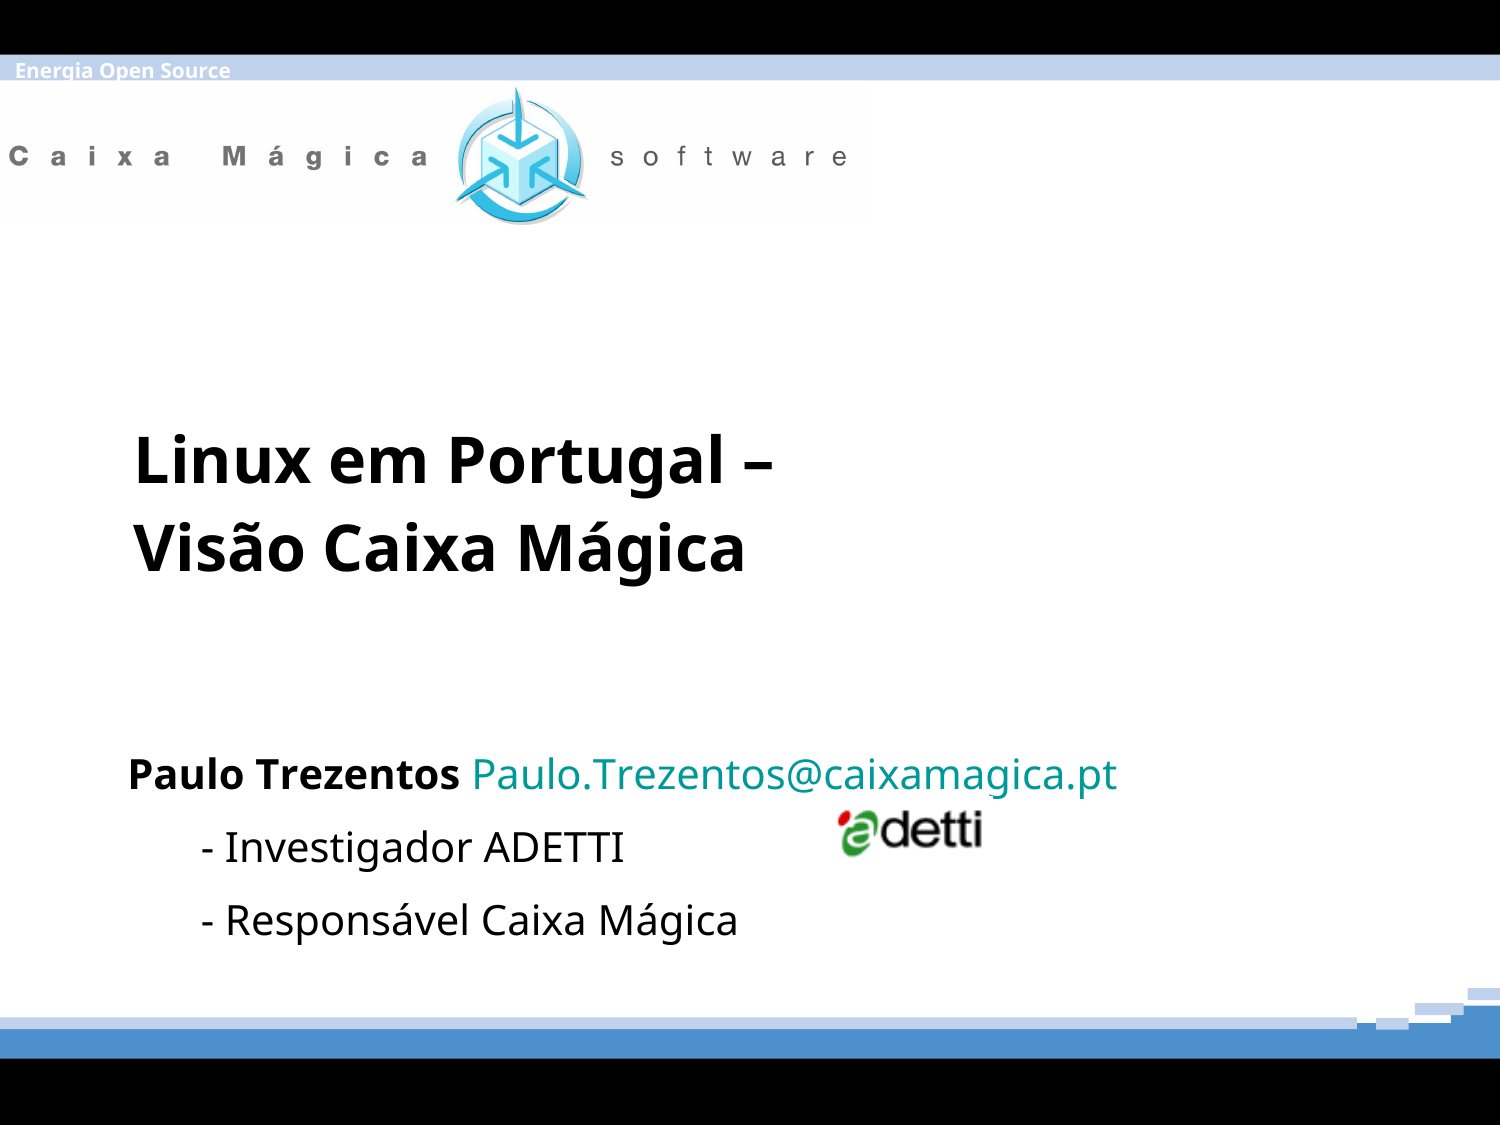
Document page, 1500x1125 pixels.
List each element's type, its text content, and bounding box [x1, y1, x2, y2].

title Linux em Portugal – Visão Caixa Mágica [118, 347, 1059, 658]
picture [0, 83, 868, 225]
list Paulo Trezentos Paulo.Trezentos@caixamagica.pt - Investigador ADETTI - Responsável Caixa Mágica [112, 731, 1326, 935]
picture [835, 796, 993, 865]
